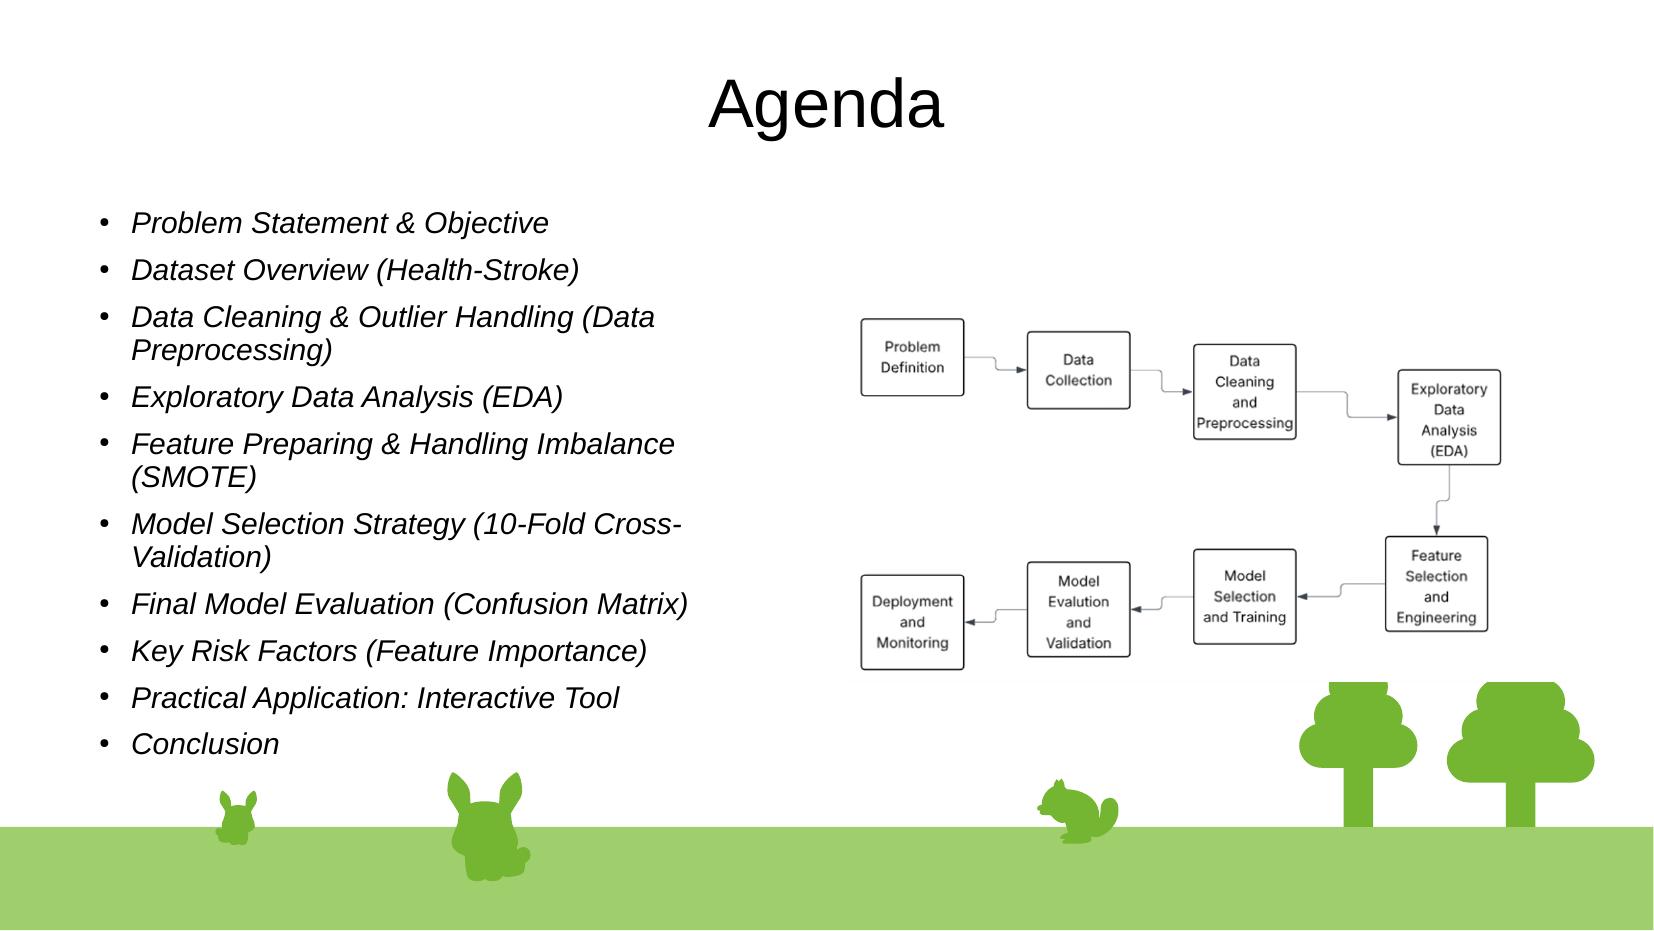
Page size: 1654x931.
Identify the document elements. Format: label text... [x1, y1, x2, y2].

list Problem Statement & Objective Dataset Overview (Health-Stroke) Data Cleaning & Outlier Handling (Data Preprocessing) Exploratory Data Analysis (EDA) Feature Preparing & Handling Imbalance (SMOTE) Model Selection Strategy (10-Fold Cross-Validation) Final Model Evaluation (Confusion Matrix) Key Risk Factors (Feature Importance) Practical Application: Interactive Tool Conclusion [88, 206, 809, 768]
picture [845, 292, 1566, 682]
title Agenda [88, 29, 1565, 178]
